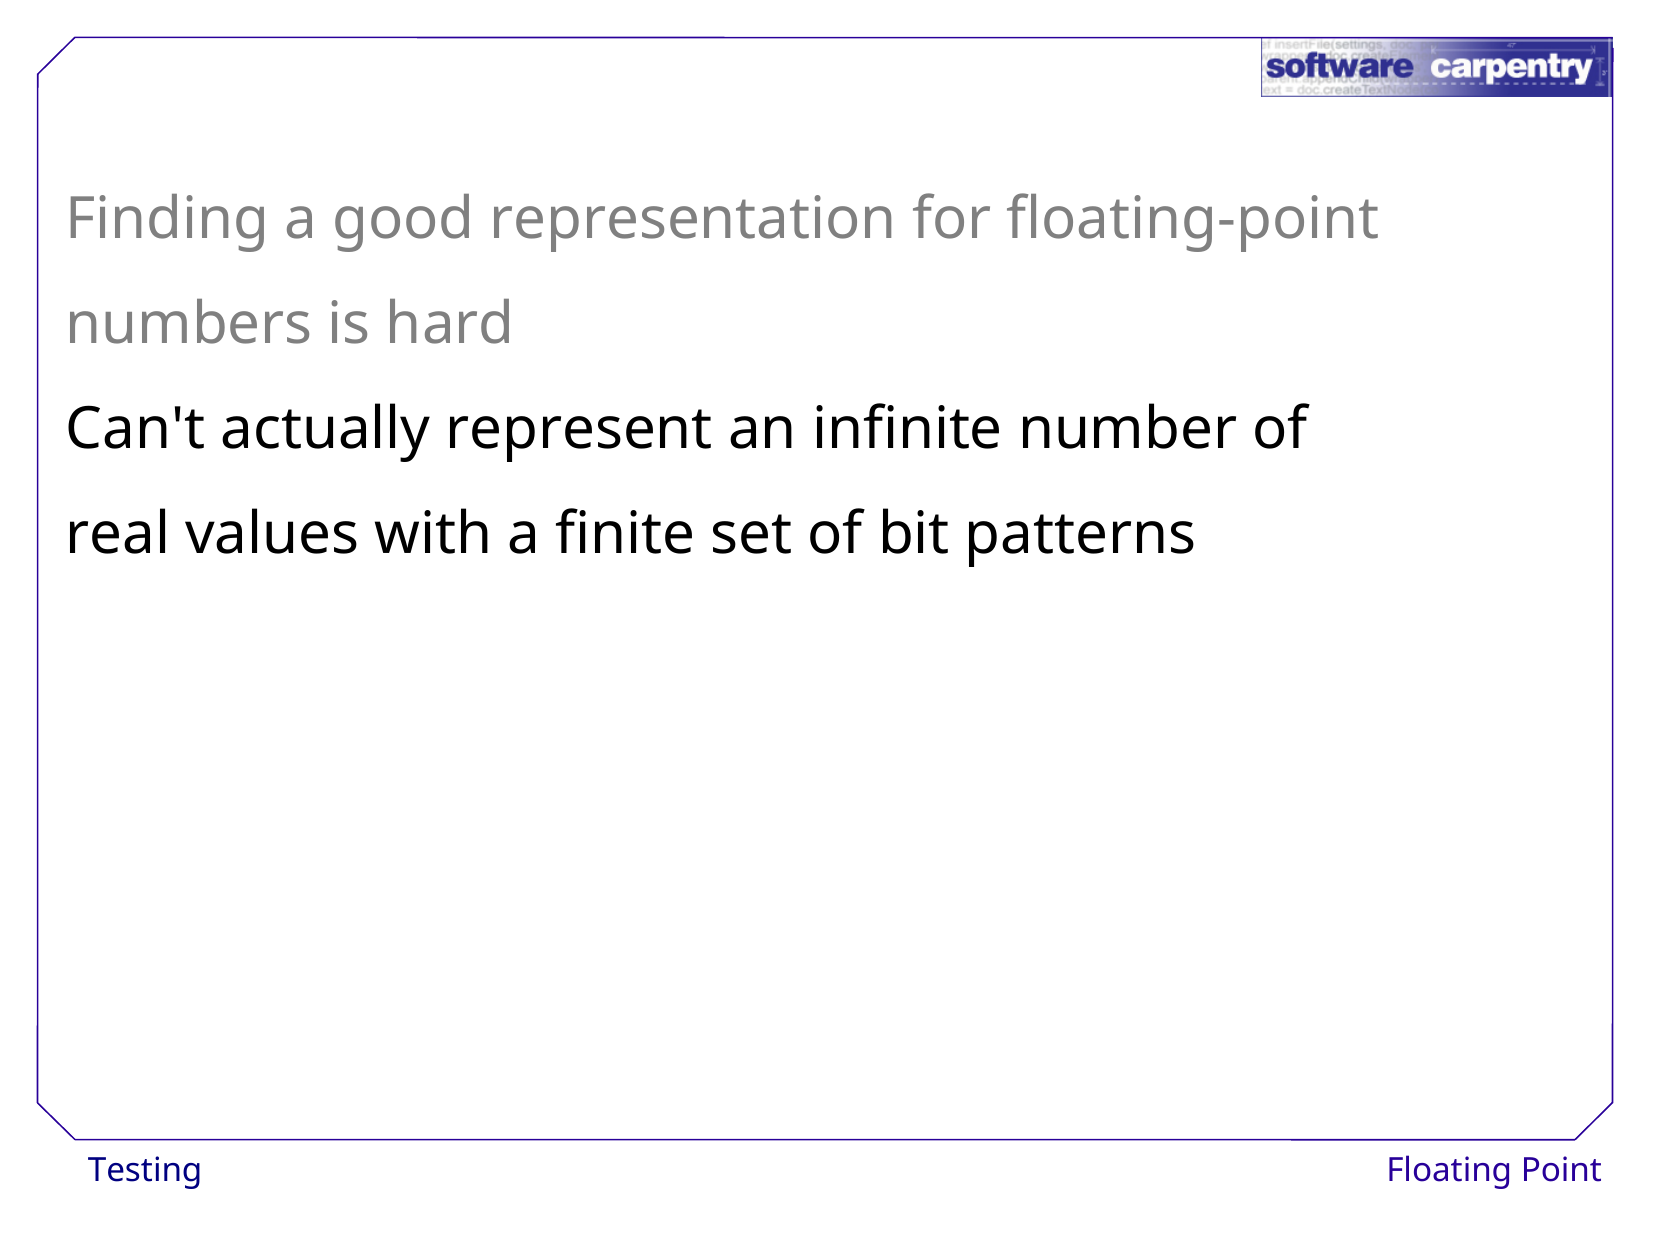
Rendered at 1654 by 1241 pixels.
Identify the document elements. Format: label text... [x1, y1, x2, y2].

text_box Finding a good representation for floating-point numbers is hard Can't actually represent an infinite number of real values with a finite set of bit patterns [50, 137, 1545, 574]
picture [1261, 39, 1613, 97]
